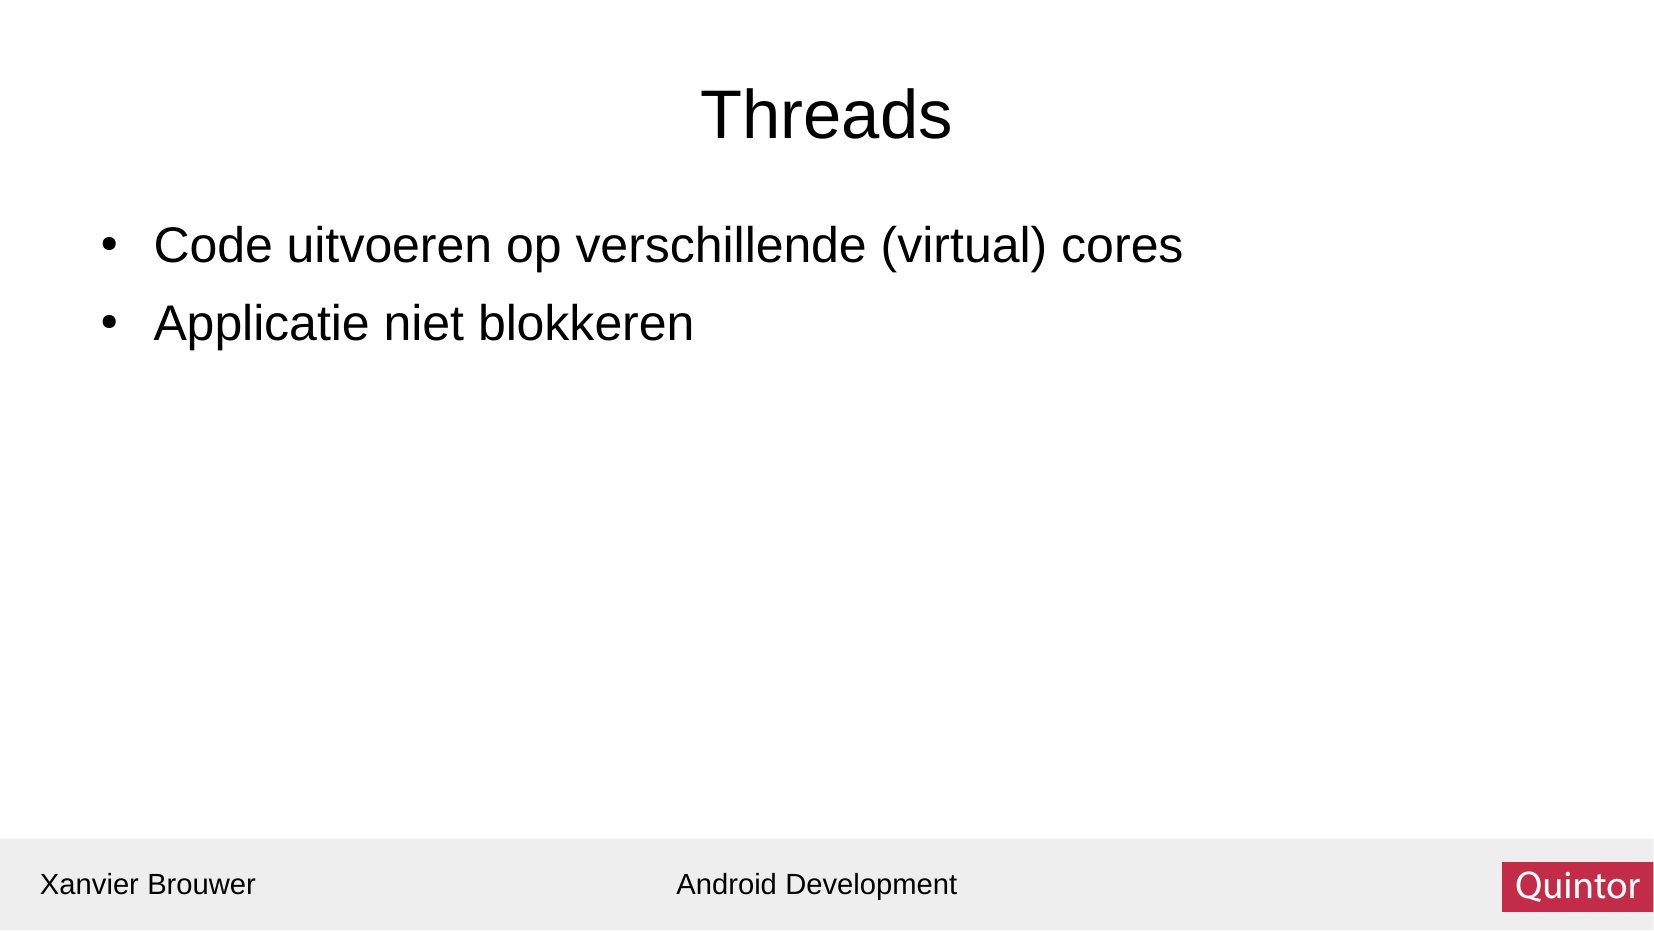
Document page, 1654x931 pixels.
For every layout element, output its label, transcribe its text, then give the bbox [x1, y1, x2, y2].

list Code uitvoeren op verschillende (virtual) cores Applicatie niet blokkeren [82, 217, 1571, 758]
title Threads [82, 37, 1571, 193]
picture [1502, 862, 1654, 912]
